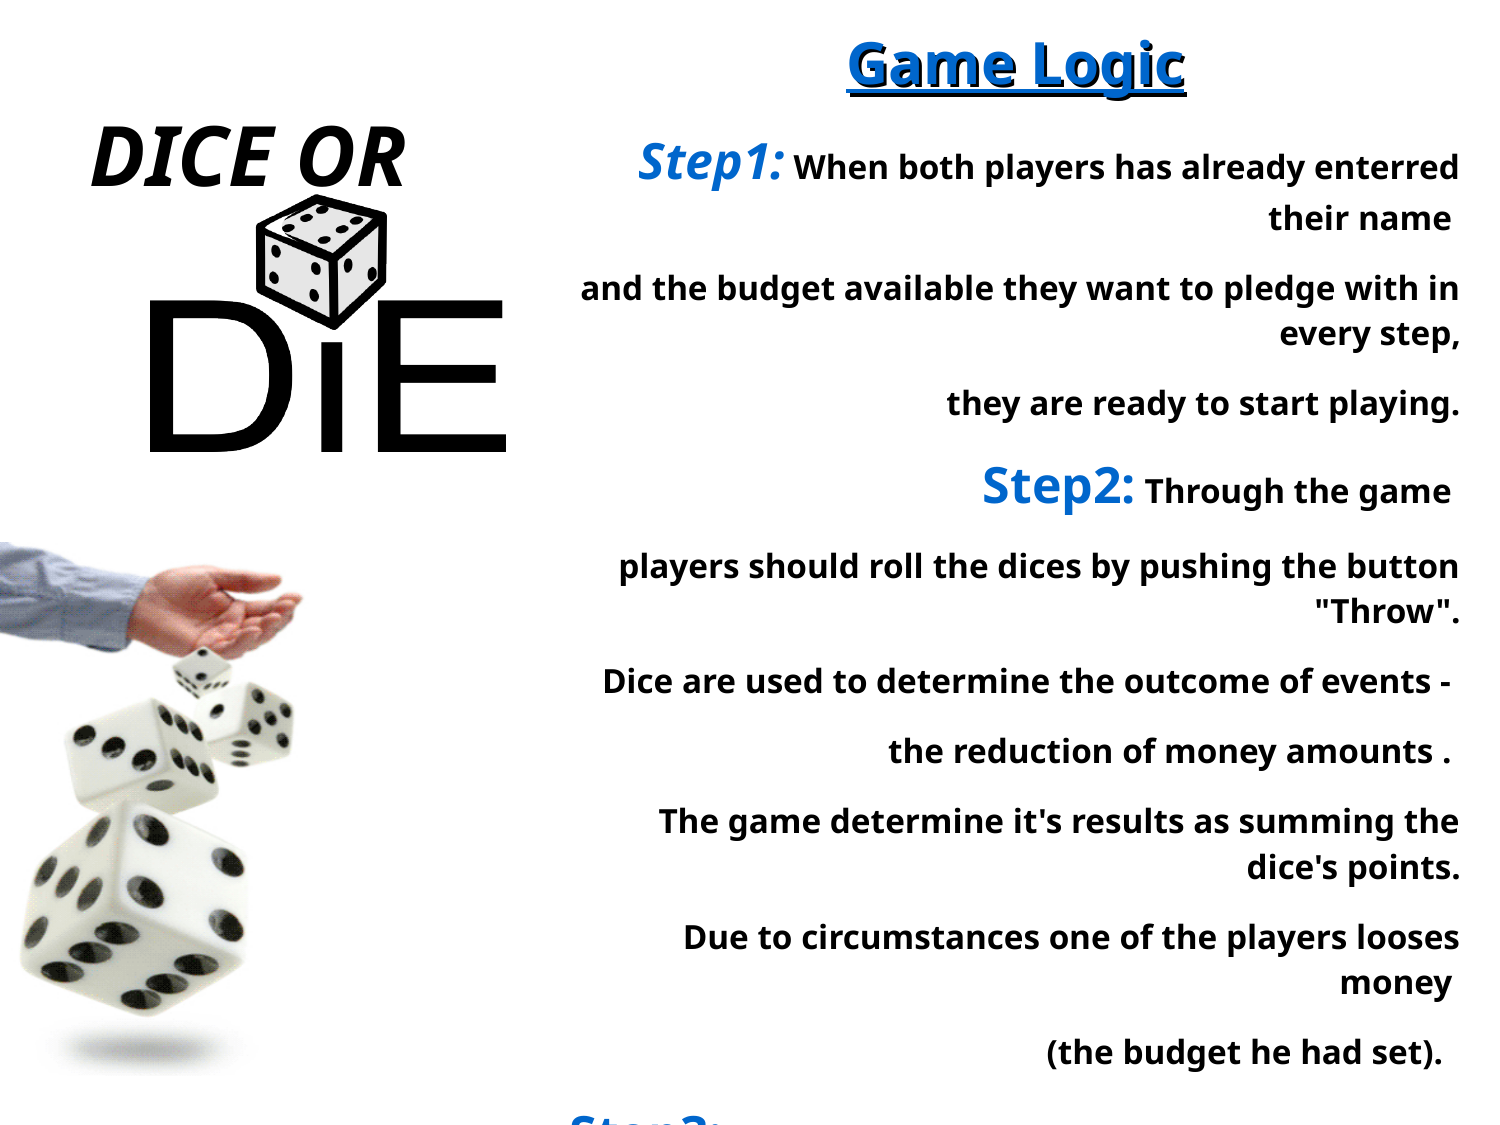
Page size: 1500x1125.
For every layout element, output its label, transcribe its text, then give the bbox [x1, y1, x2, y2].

text_box Game Logic Step1: When both players has already enterred their name and the budget available they want to pledge with in every step, they are ready to start playing. Step2: Through the game players should roll the dices by pushing the button "Throw". Dice are used to determine the outcome of events - the reduction of money amounts . The game determine it's results as summing the dice's points. Due to circumstances one of the players looses money (the budget he had set). Step3: The game continues until any of the players loses all of his money. When his budget available is null, the other one wins. [555, 15, 1486, 1125]
picture [0, 542, 382, 1076]
picture [150, 251, 506, 452]
text_box DICE OR [75, 90, 515, 251]
